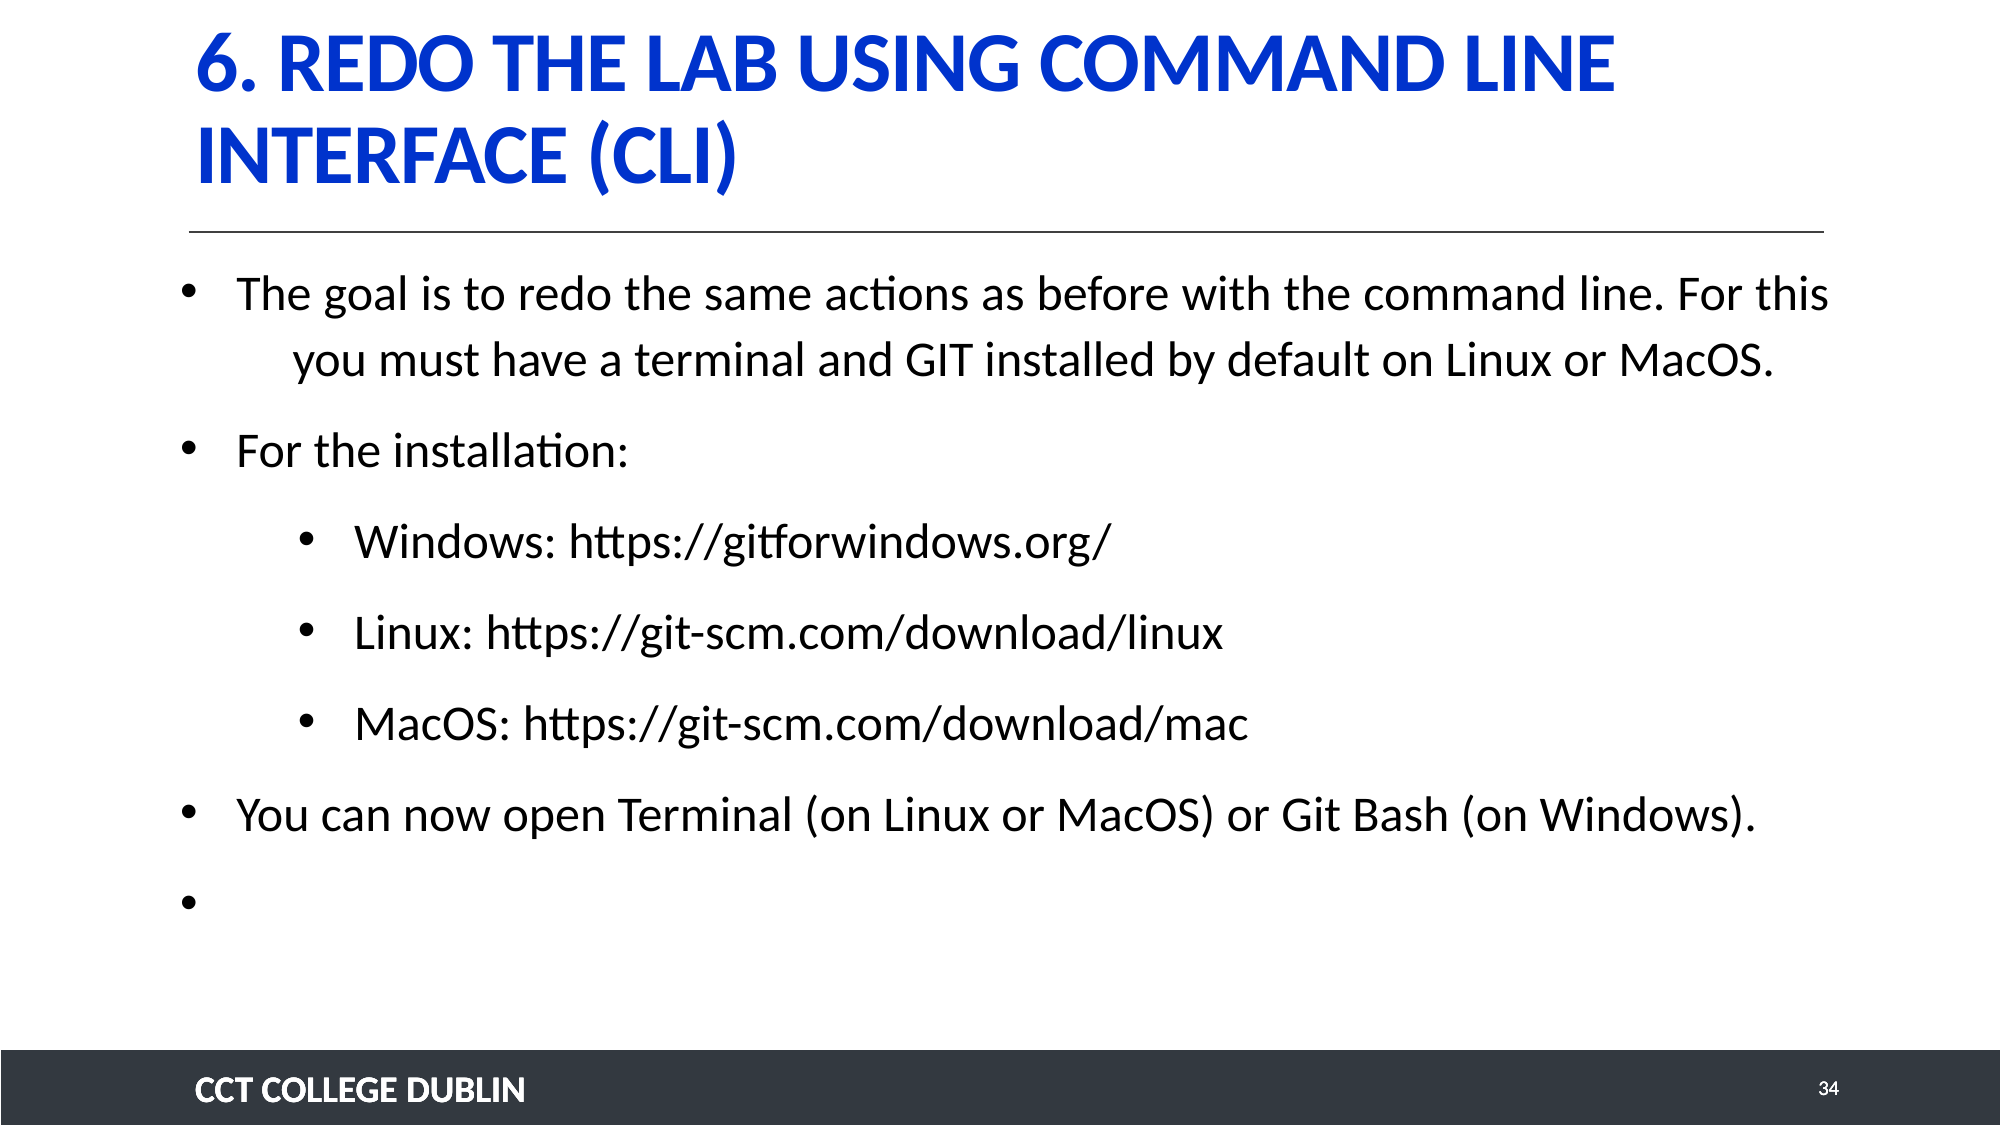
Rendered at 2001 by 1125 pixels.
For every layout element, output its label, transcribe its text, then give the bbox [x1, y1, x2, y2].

title 6. REDO THE LAB USING COMMAND LINE INTERFACE (CLI) [180, 7, 1831, 211]
text_box CCT COLLEGE DUBLIN [180, 1057, 1299, 1118]
list The goal is to redo the same actions as before with the command line. For this you must have a terminal and GIT installed by default on Linux or MacOS. For the installation: Windows: https://gitforwindows.org/ Linux: https://git-scm.com/download/linux MacOS: https://git-scm.com/download/mac You can now open Terminal (on Linux or MacOS) or Git Bash (on Windows). [180, 246, 1831, 1043]
text_box [1803, 1057, 1932, 1118]
